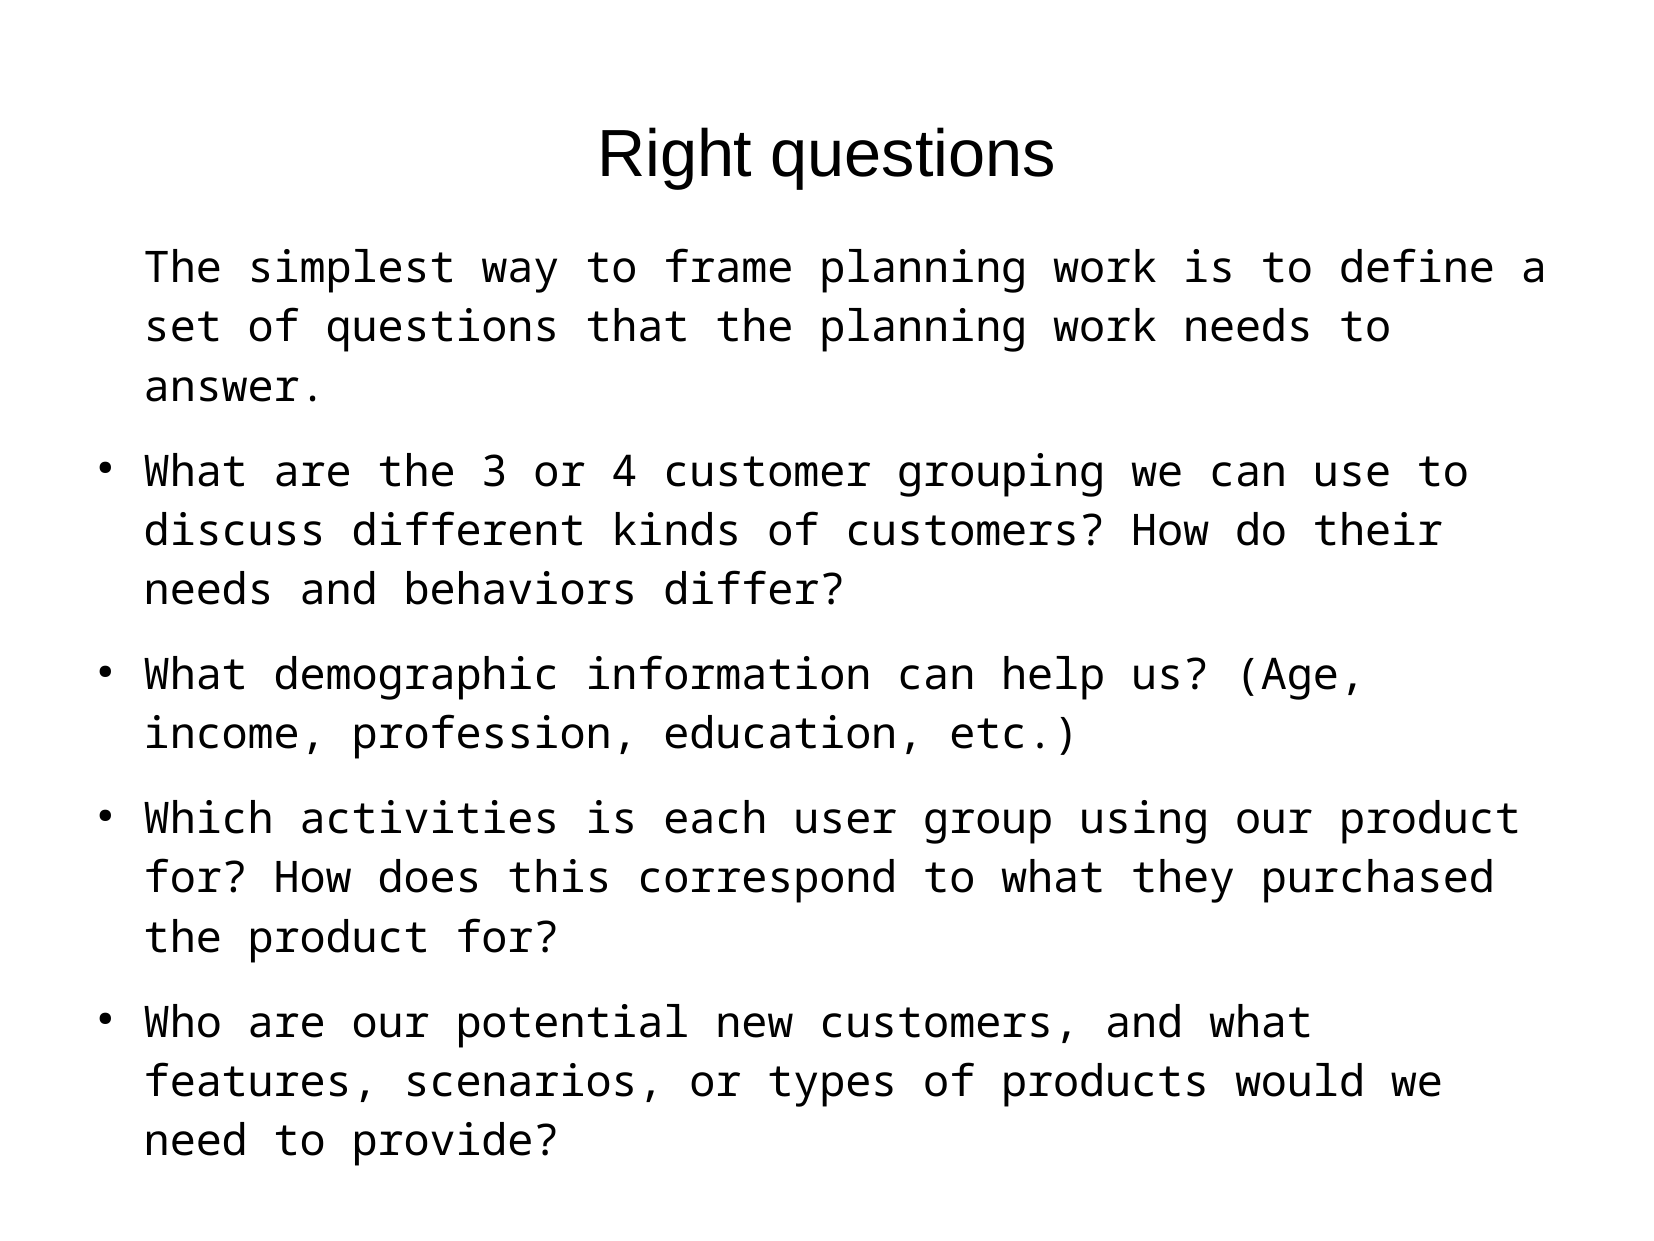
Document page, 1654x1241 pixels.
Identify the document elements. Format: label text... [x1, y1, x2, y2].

title Right questions [82, 49, 1571, 236]
list The simplest way to frame planning work is to define a set of questions that the planning work needs to answer. What are the 3 or 4 customer grouping we can use to discuss different kinds of customers? How do their needs and behaviors differ? What demographic information can help us? (Age, income, profession, education, etc.) Which activities is each user group using our product for? How does this correspond to what they purchased the product for? Who are our potential new customers, and what features, scenarios, or types of products would we need to provide? [82, 236, 1571, 1170]
